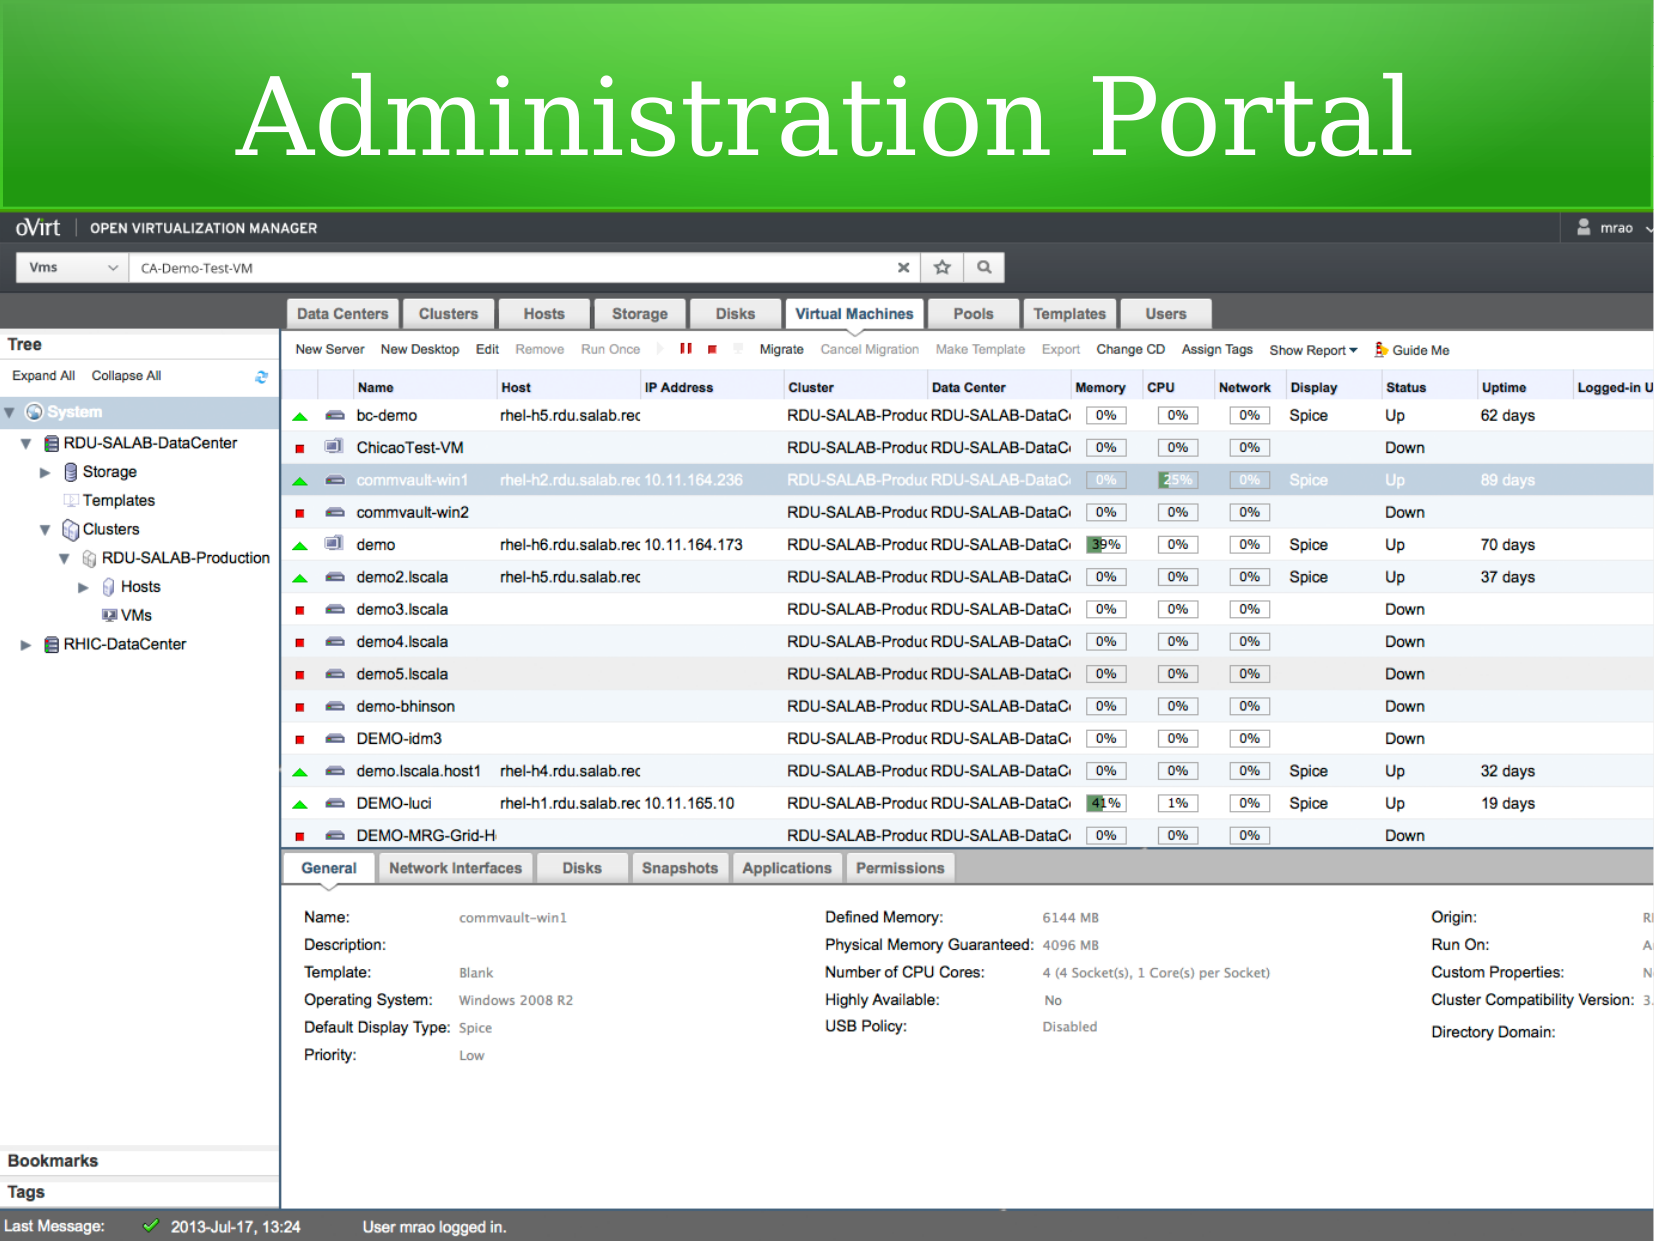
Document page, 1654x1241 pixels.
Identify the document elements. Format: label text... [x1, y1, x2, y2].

picture [0, 209, 1654, 1241]
title Administration Portal [82, 47, 1571, 189]
